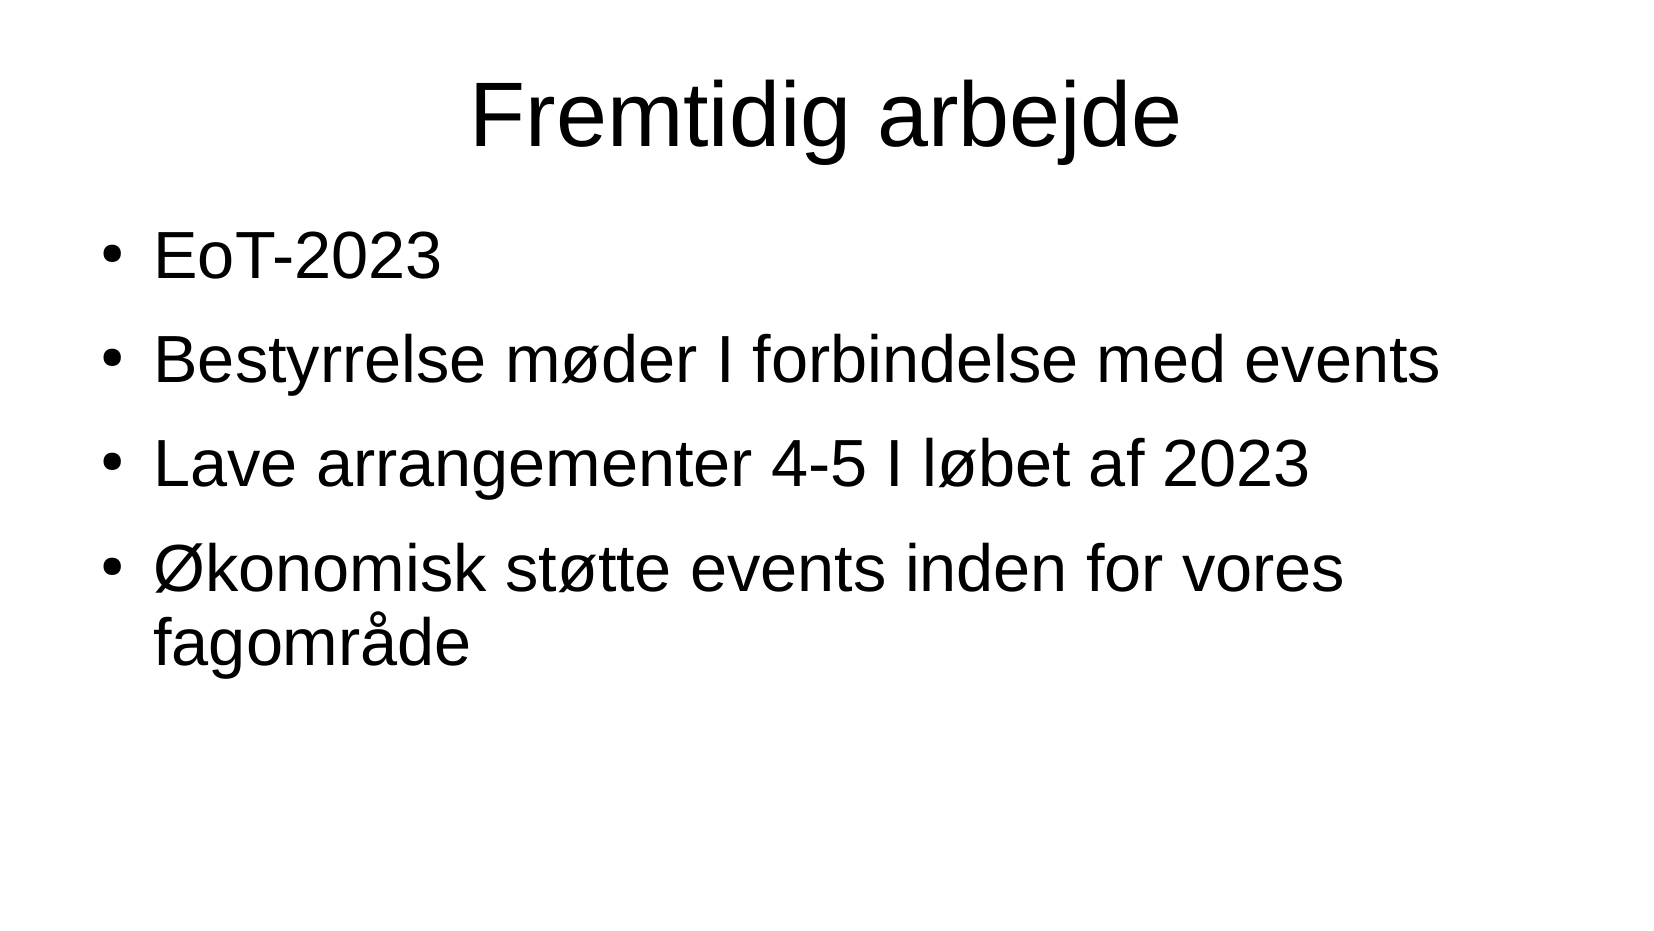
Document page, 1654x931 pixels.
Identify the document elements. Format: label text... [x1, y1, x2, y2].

list EoT-2023 Bestyrrelse møder I forbindelse med events Lave arrangementer 4-5 I løbet af 2023 Økonomisk støtte events inden for vores fagområde [82, 217, 1571, 758]
title Fremtidig arbejde [82, 37, 1571, 193]
